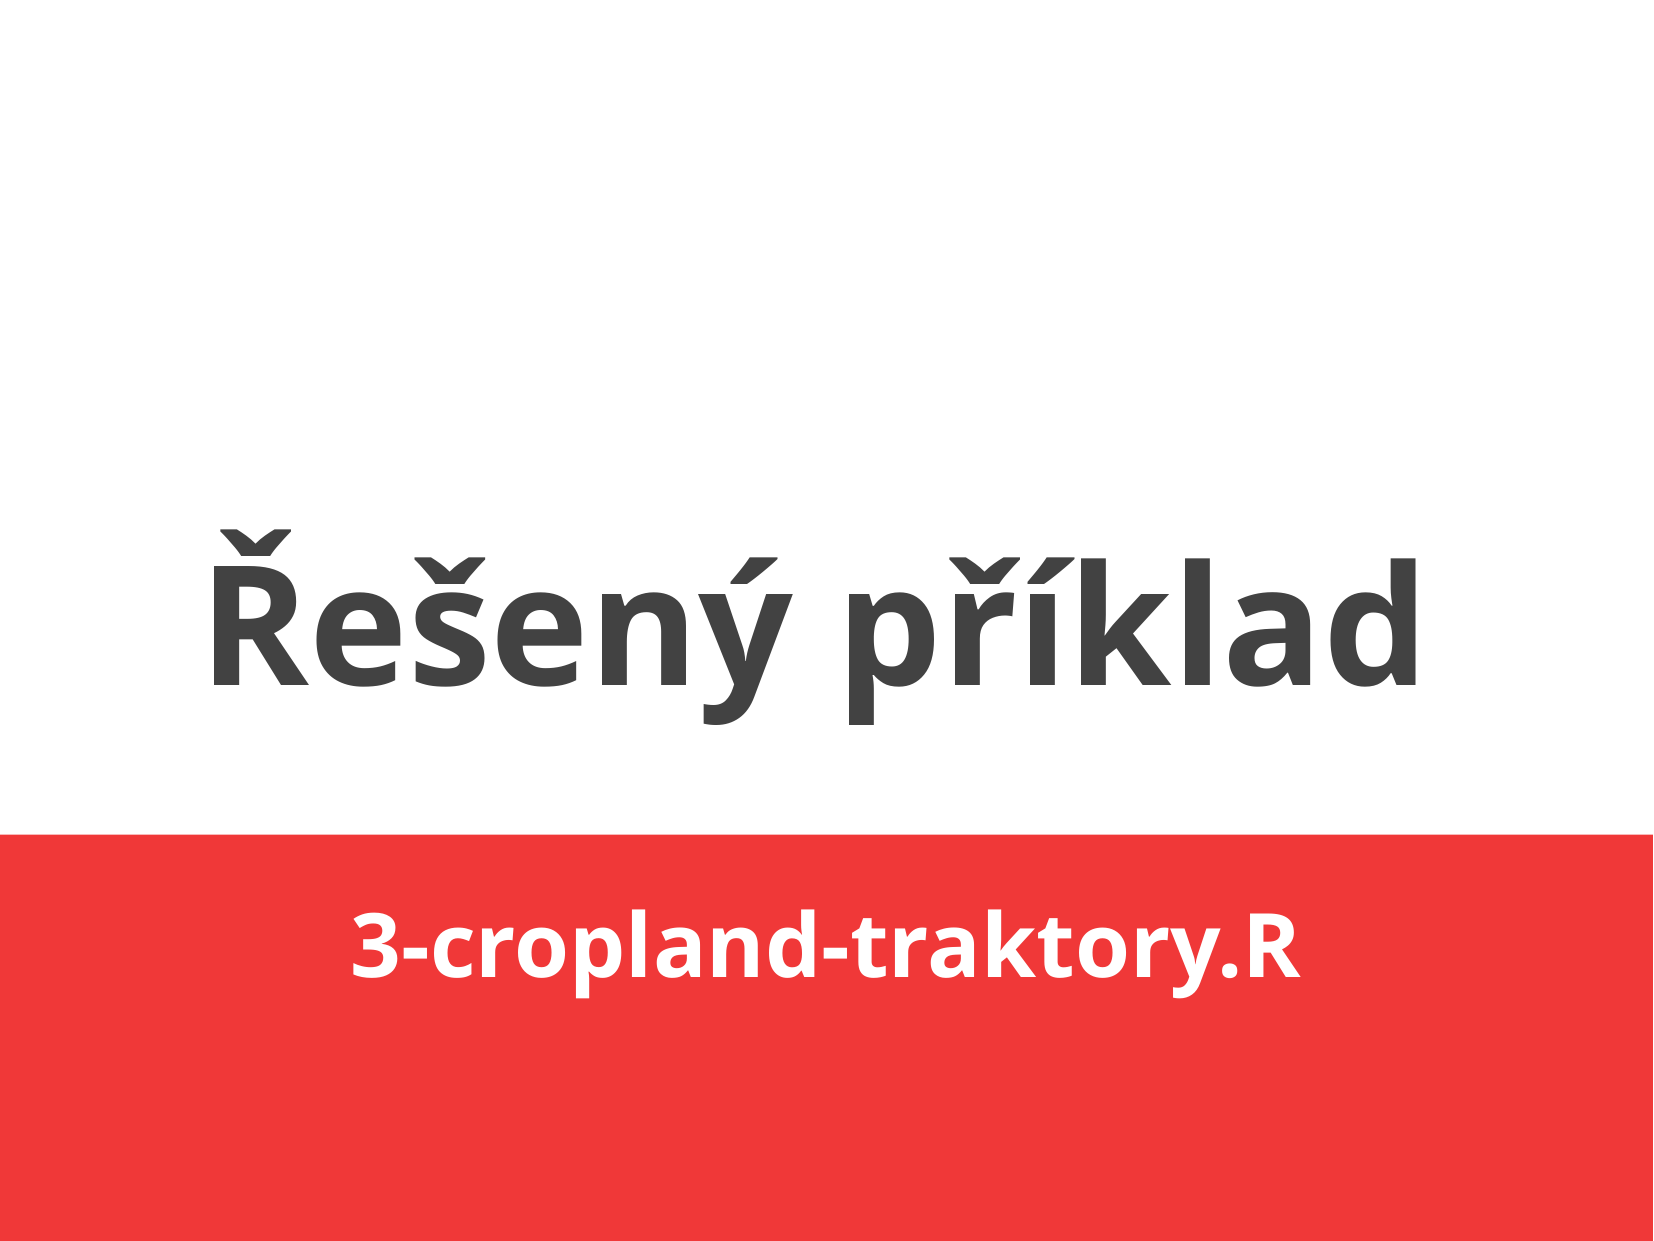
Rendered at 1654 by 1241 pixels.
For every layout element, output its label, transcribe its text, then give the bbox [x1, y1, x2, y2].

title Řešený příklad [70, 517, 1559, 725]
list 3-cropland-traktory.R [82, 881, 1571, 1010]
